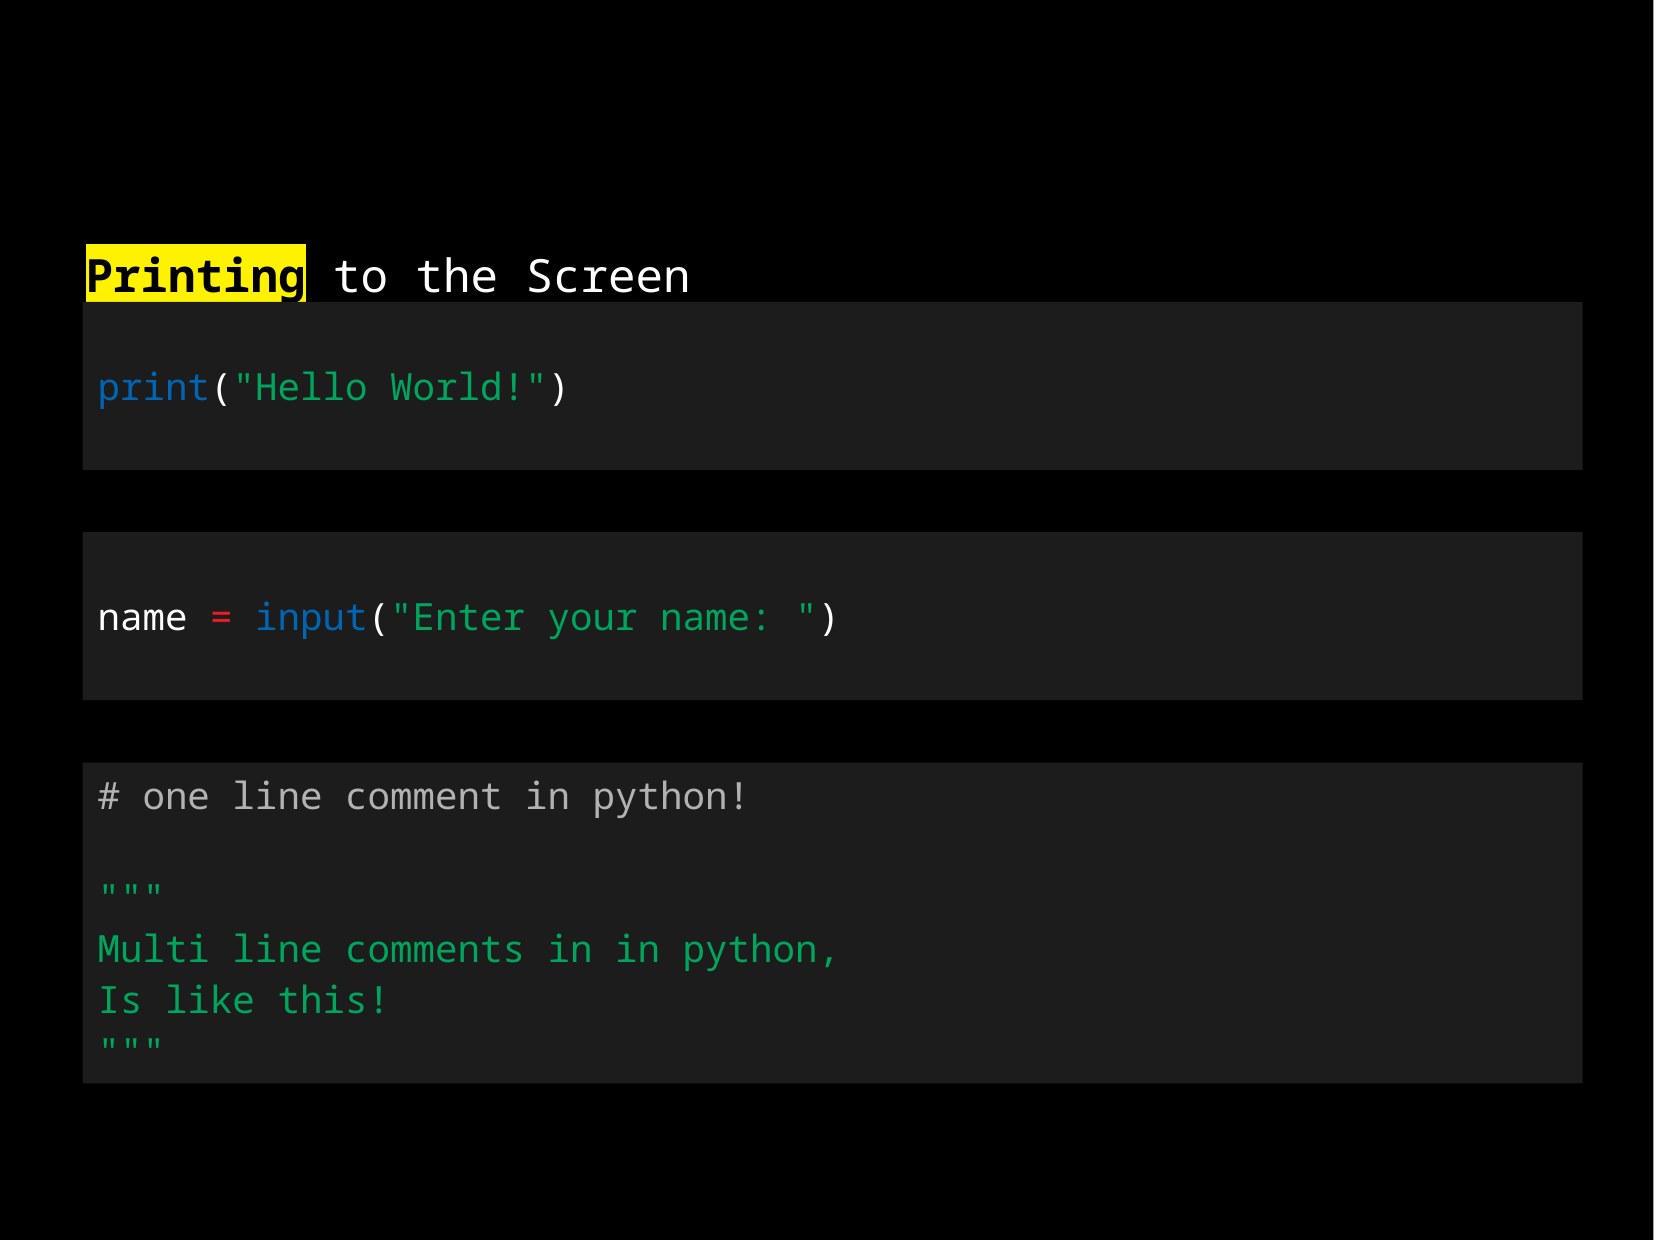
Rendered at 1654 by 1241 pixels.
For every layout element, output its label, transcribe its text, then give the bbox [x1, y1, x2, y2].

text_box name = input("Enter your name: ") [82, 532, 1583, 661]
text_box Printing to the Screen Reading Keyboard Input Comments [70, 236, 1571, 790]
text_box print("Hello World!") [82, 301, 1583, 430]
text_box # one line comment in python! """ Multi line comments in in python, Is like this! """ [82, 762, 1583, 1004]
